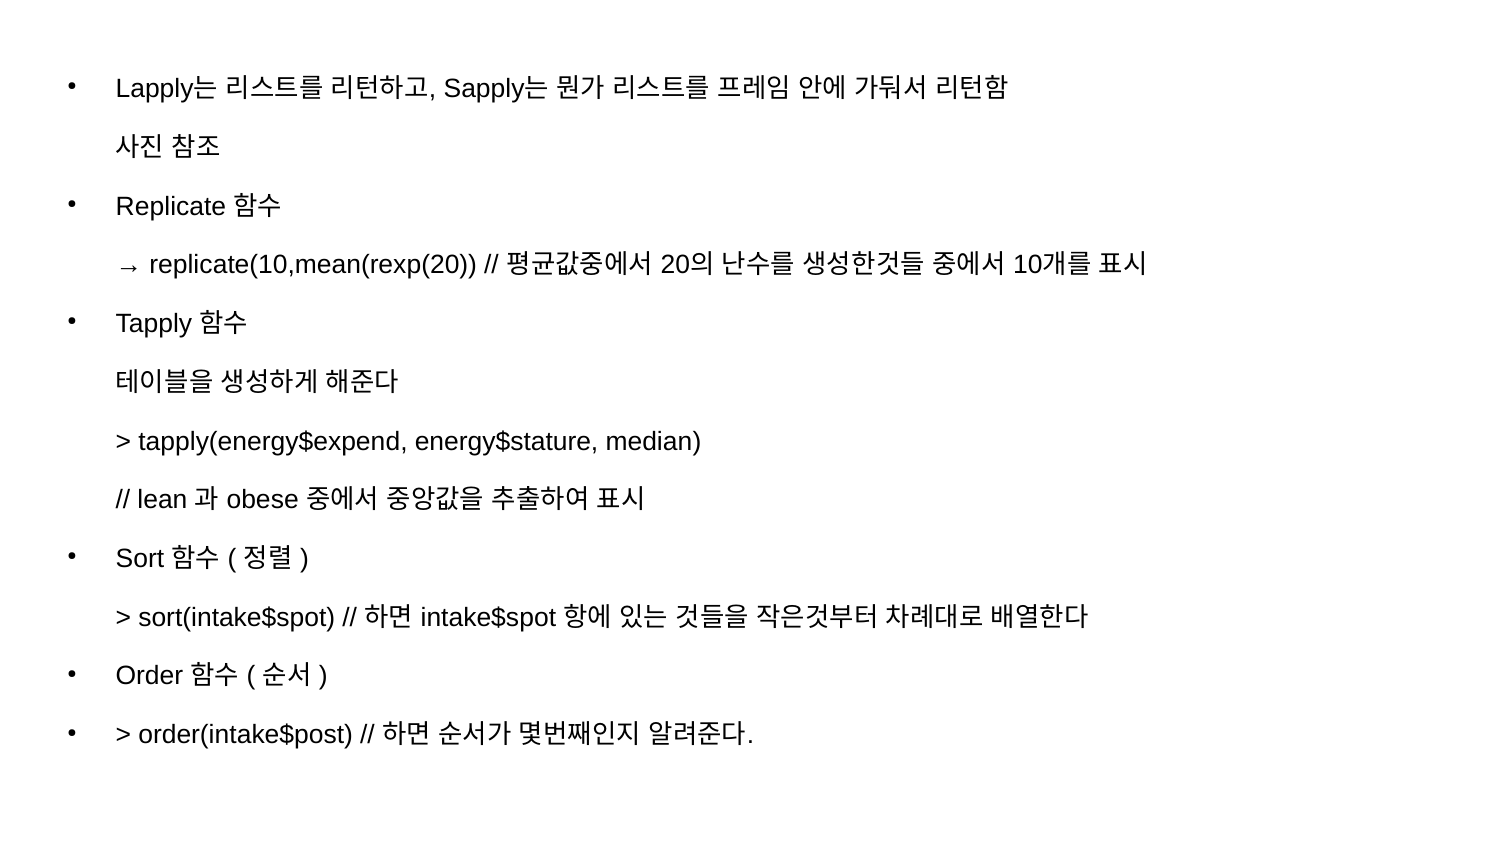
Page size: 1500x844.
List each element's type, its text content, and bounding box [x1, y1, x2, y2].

list Lapply는 리스트를 리턴하고, Sapply는 뭔가 리스트를 프레임 안에 가둬서 리턴함 사진 참조 Replicate 함수 → replicate(10,mean(rexp(20)) // 평균값중에서 20의 난수를 생성한것들 중에서 10개를 표시 Tapply 함수 테이블을 생성하게 해준다 > tapply(energy$expend, energy$stature, median) // lean 과 obese 중에서 중앙값을 추출하여 표시 Sort 함수 ( 정렬 ) > sort(intake$spot) // 하면 intake$spot 항에 있는 것들을 작은것부터 차례대로 배열한다 Order 함수 ( 순서 ) > order(intake$post) // 하면 순서가 몇번째인지 알려준다. [51, 70, 1449, 750]
